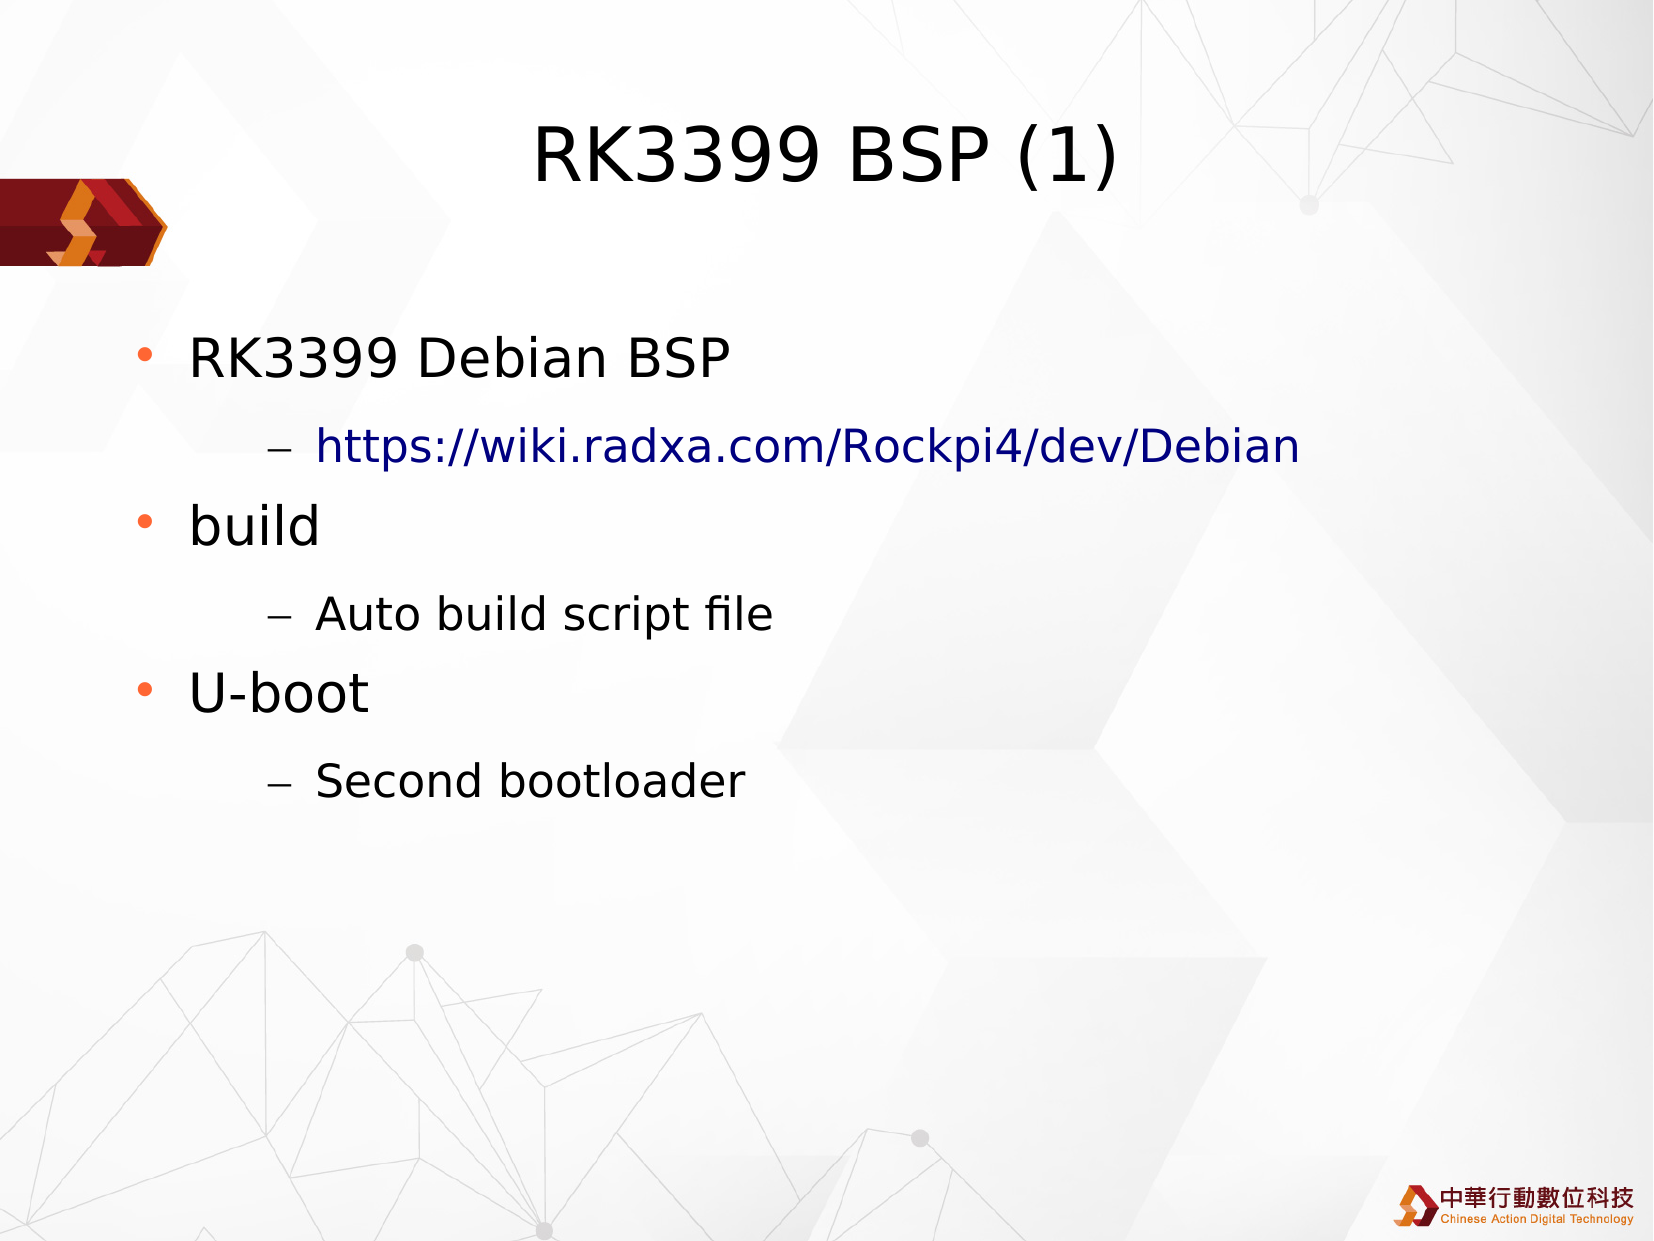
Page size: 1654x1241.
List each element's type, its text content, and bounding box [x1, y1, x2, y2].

list RK3399 Debian BSP https://wiki.radxa.com/Rockpi4/dev/Debian build Auto build script file U-boot Second bootloader [118, 324, 1571, 1045]
title RK3399 BSP (1) [82, 49, 1570, 257]
picture [0, 0, 1654, 1241]
